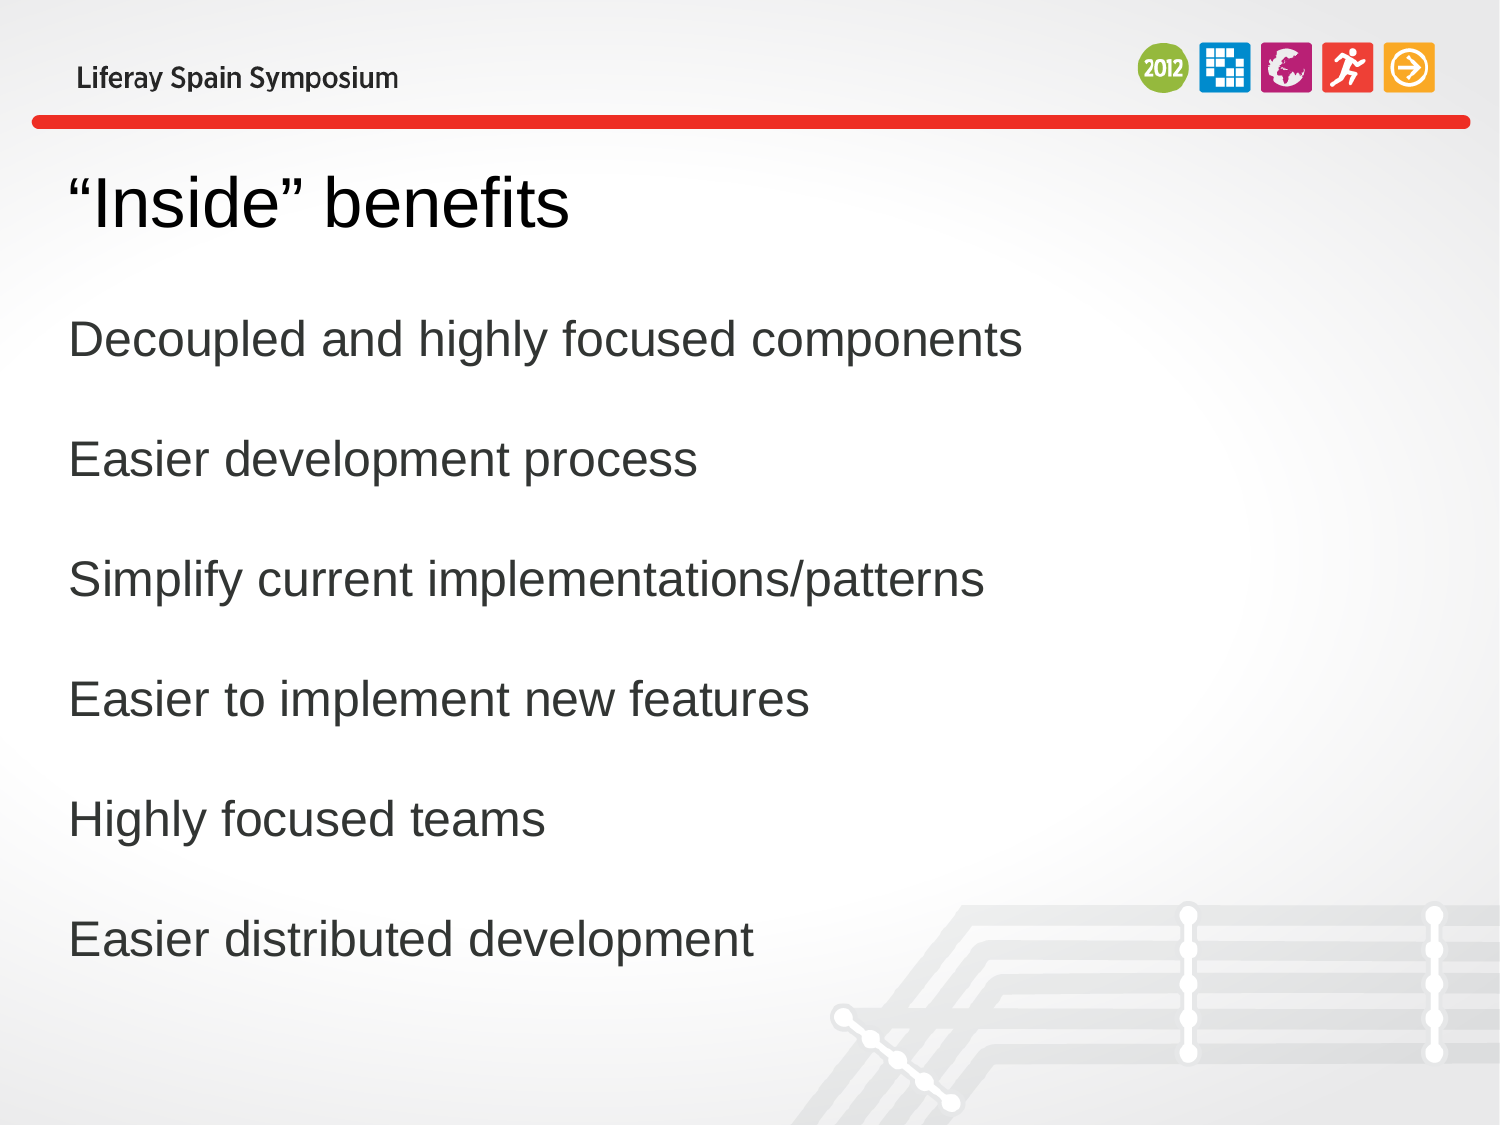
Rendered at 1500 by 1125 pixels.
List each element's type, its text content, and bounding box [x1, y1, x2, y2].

title “Inside” benefits [62, 149, 1203, 299]
picture [0, 0, 1500, 1125]
list Decoupled and highly focused components Easier development process Simplify current implementations/patterns Easier to implement new features Highly focused teams Easier distributed development [62, 299, 1463, 1125]
